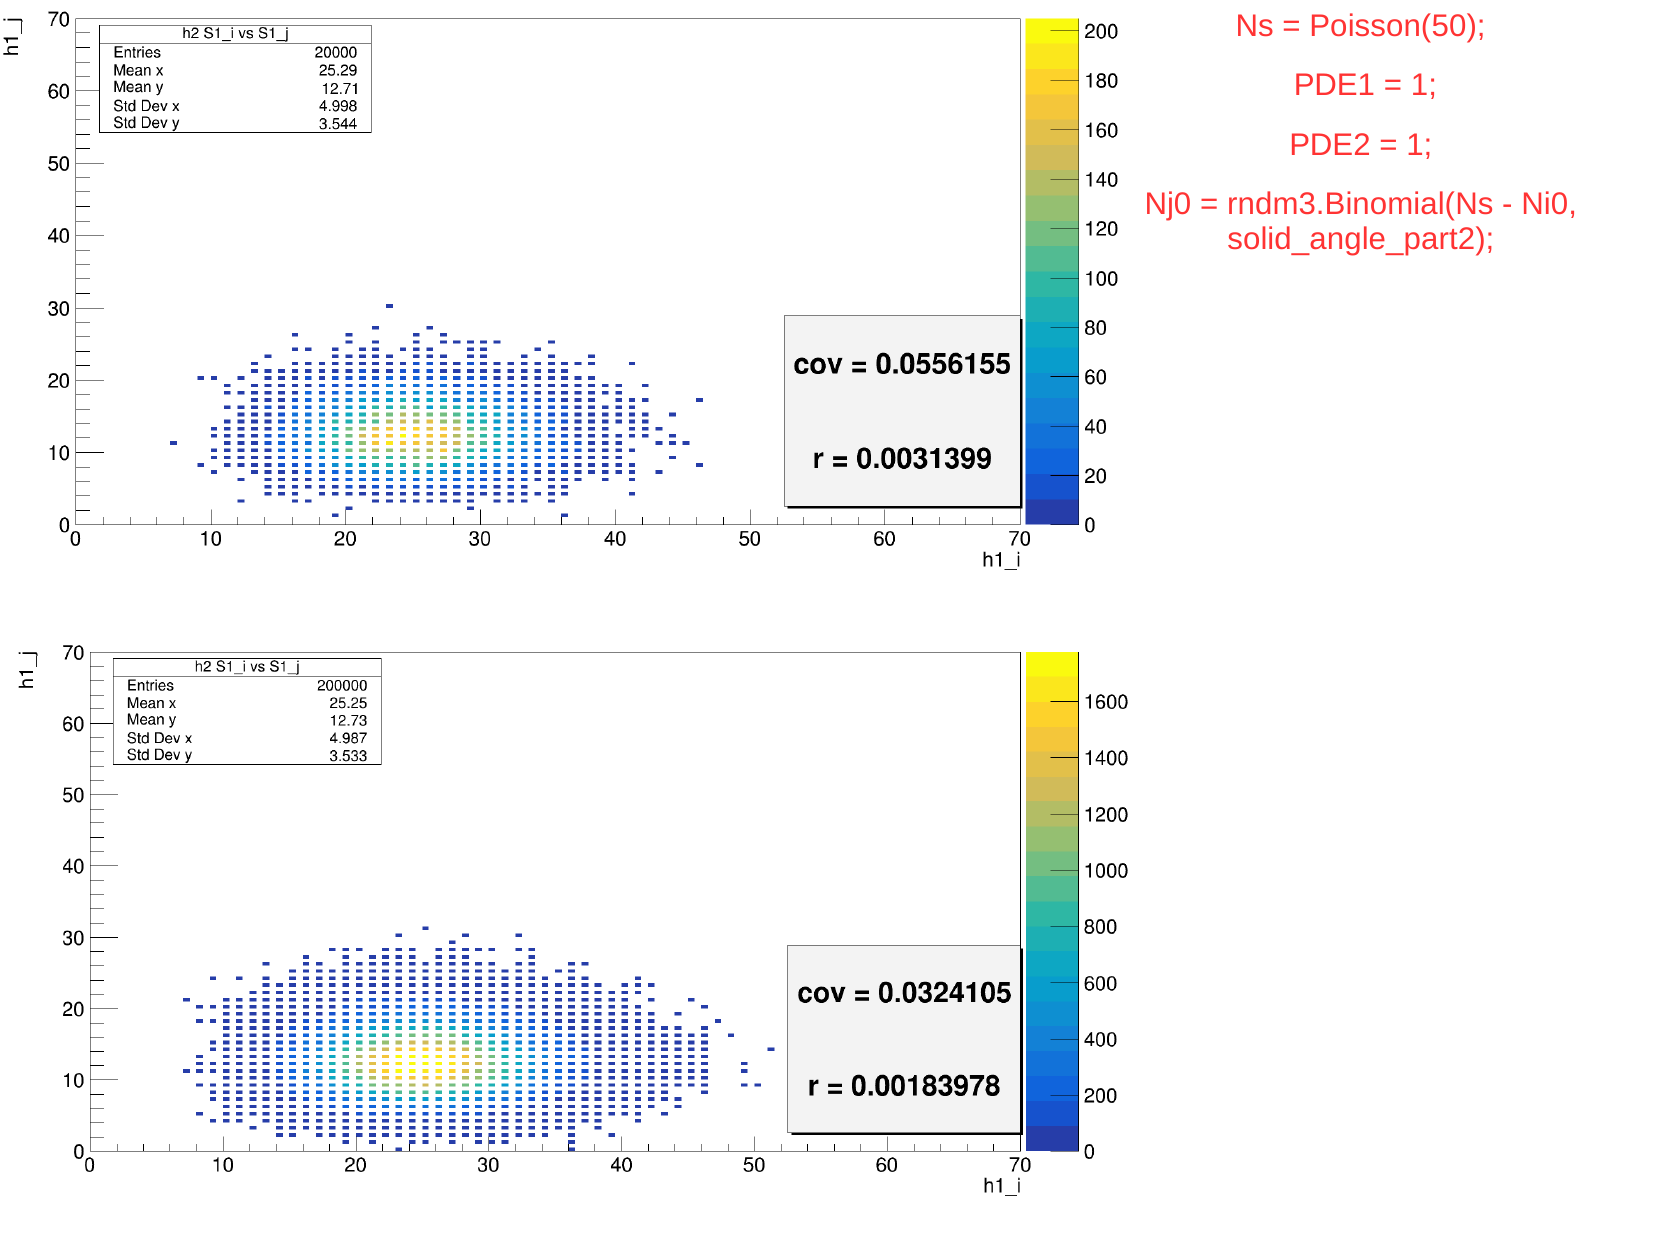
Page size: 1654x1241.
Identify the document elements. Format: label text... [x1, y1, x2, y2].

text_box Ns = Poisson(50); PDE1 = 1; PDE2 = 1; Nj0 = rndm3.Binomial(Ns - Ni0, solid_angle_part2); [1020, 0, 1654, 324]
picture [0, 0, 1121, 571]
picture [14, 629, 1130, 1199]
